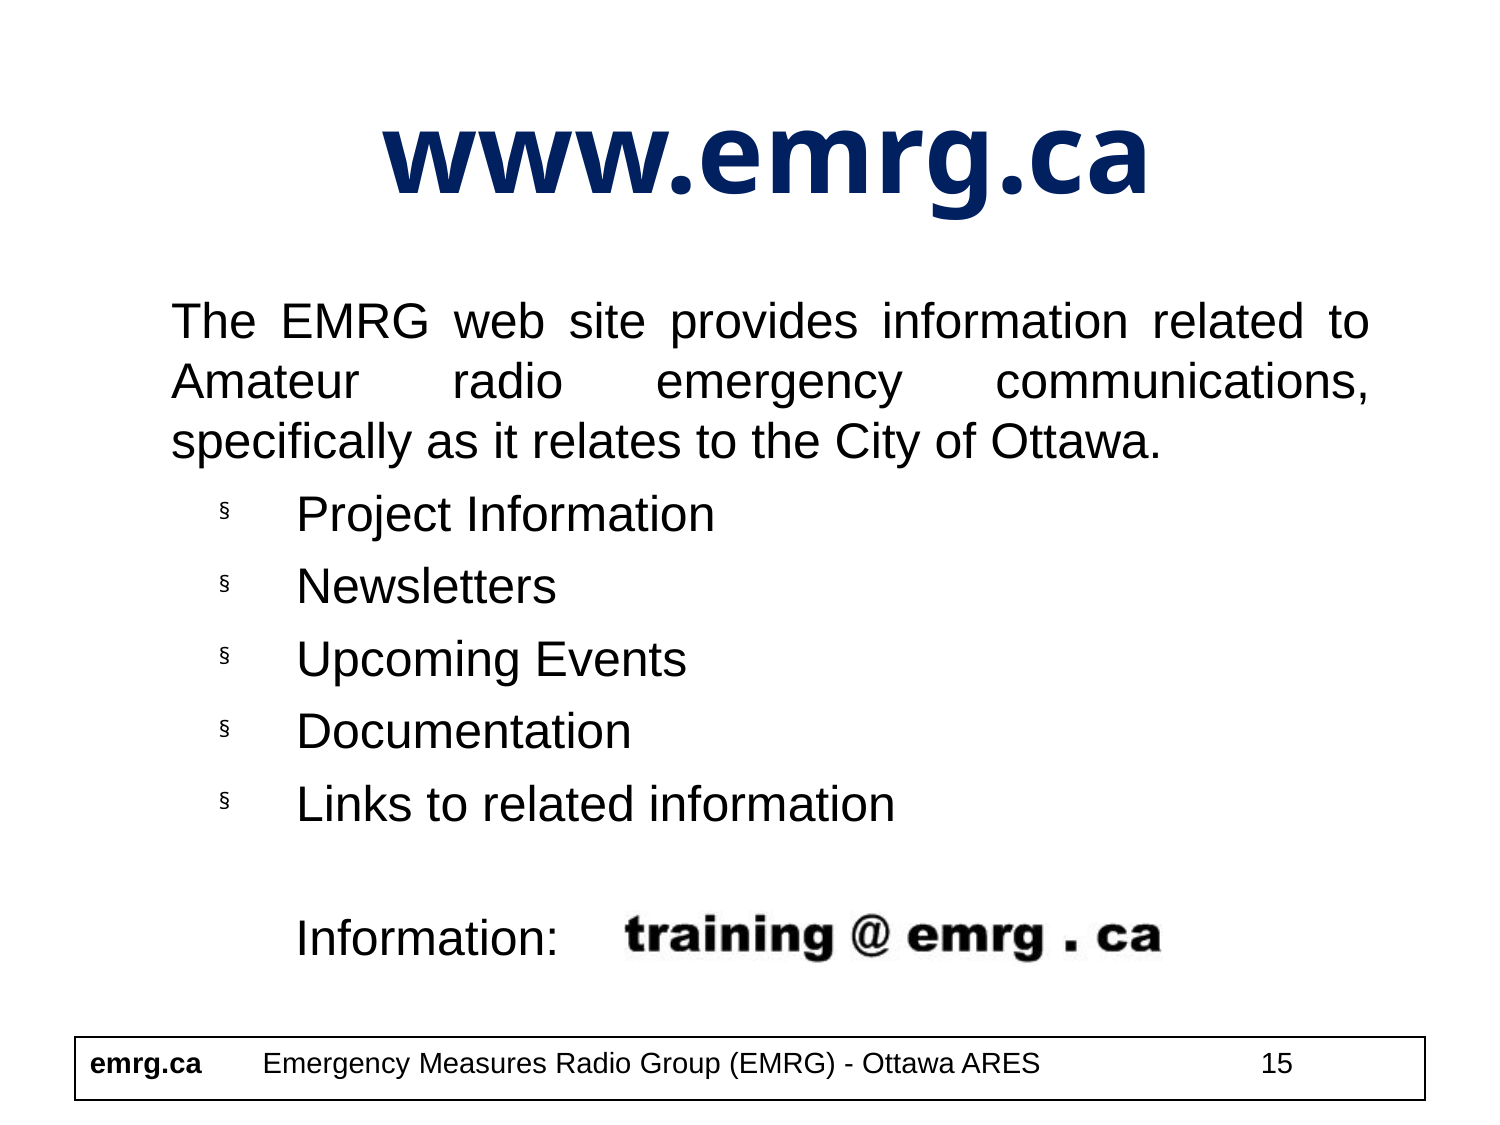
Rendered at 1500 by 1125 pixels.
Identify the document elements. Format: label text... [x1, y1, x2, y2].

footer Emergency Measures Radio Group (EMRG) - Ottawa ARES [247, 1037, 1238, 1103]
text_box www.emrg.ca [366, 73, 1169, 224]
text_box Information: [235, 898, 648, 973]
text_box The EMRG web site provides information related to Amateur radio emergency communications, specifically as it relates to the City of Ottawa. Project Information Newsletters Upcoming Events Documentation Links to related information [156, 281, 1386, 839]
picture [624, 898, 1163, 966]
slide_number <number> [1246, 1037, 1425, 1103]
